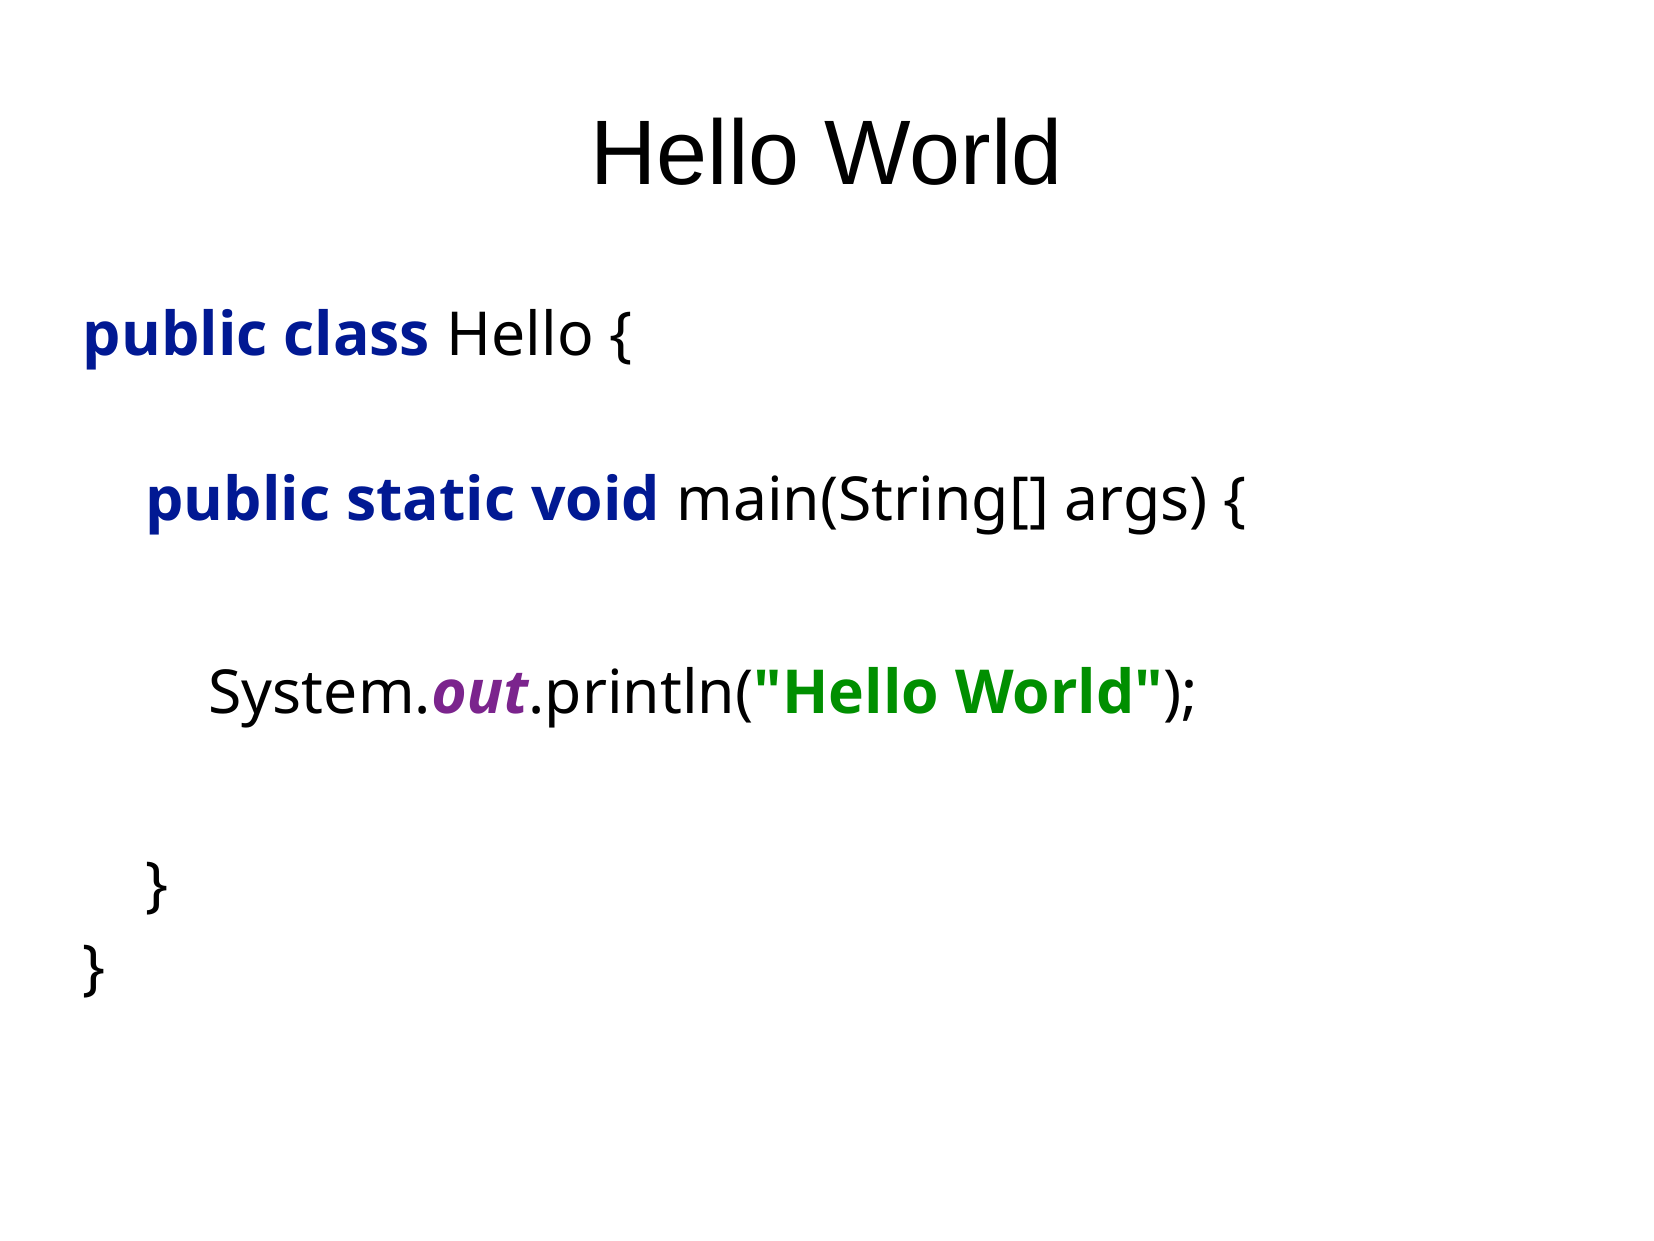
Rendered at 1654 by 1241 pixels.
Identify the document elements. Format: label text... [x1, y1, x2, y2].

list public class Hello { public static void main(String[] args) { System.out.println("Hello World"); } } [82, 290, 1571, 1010]
title Hello World [82, 49, 1571, 257]
